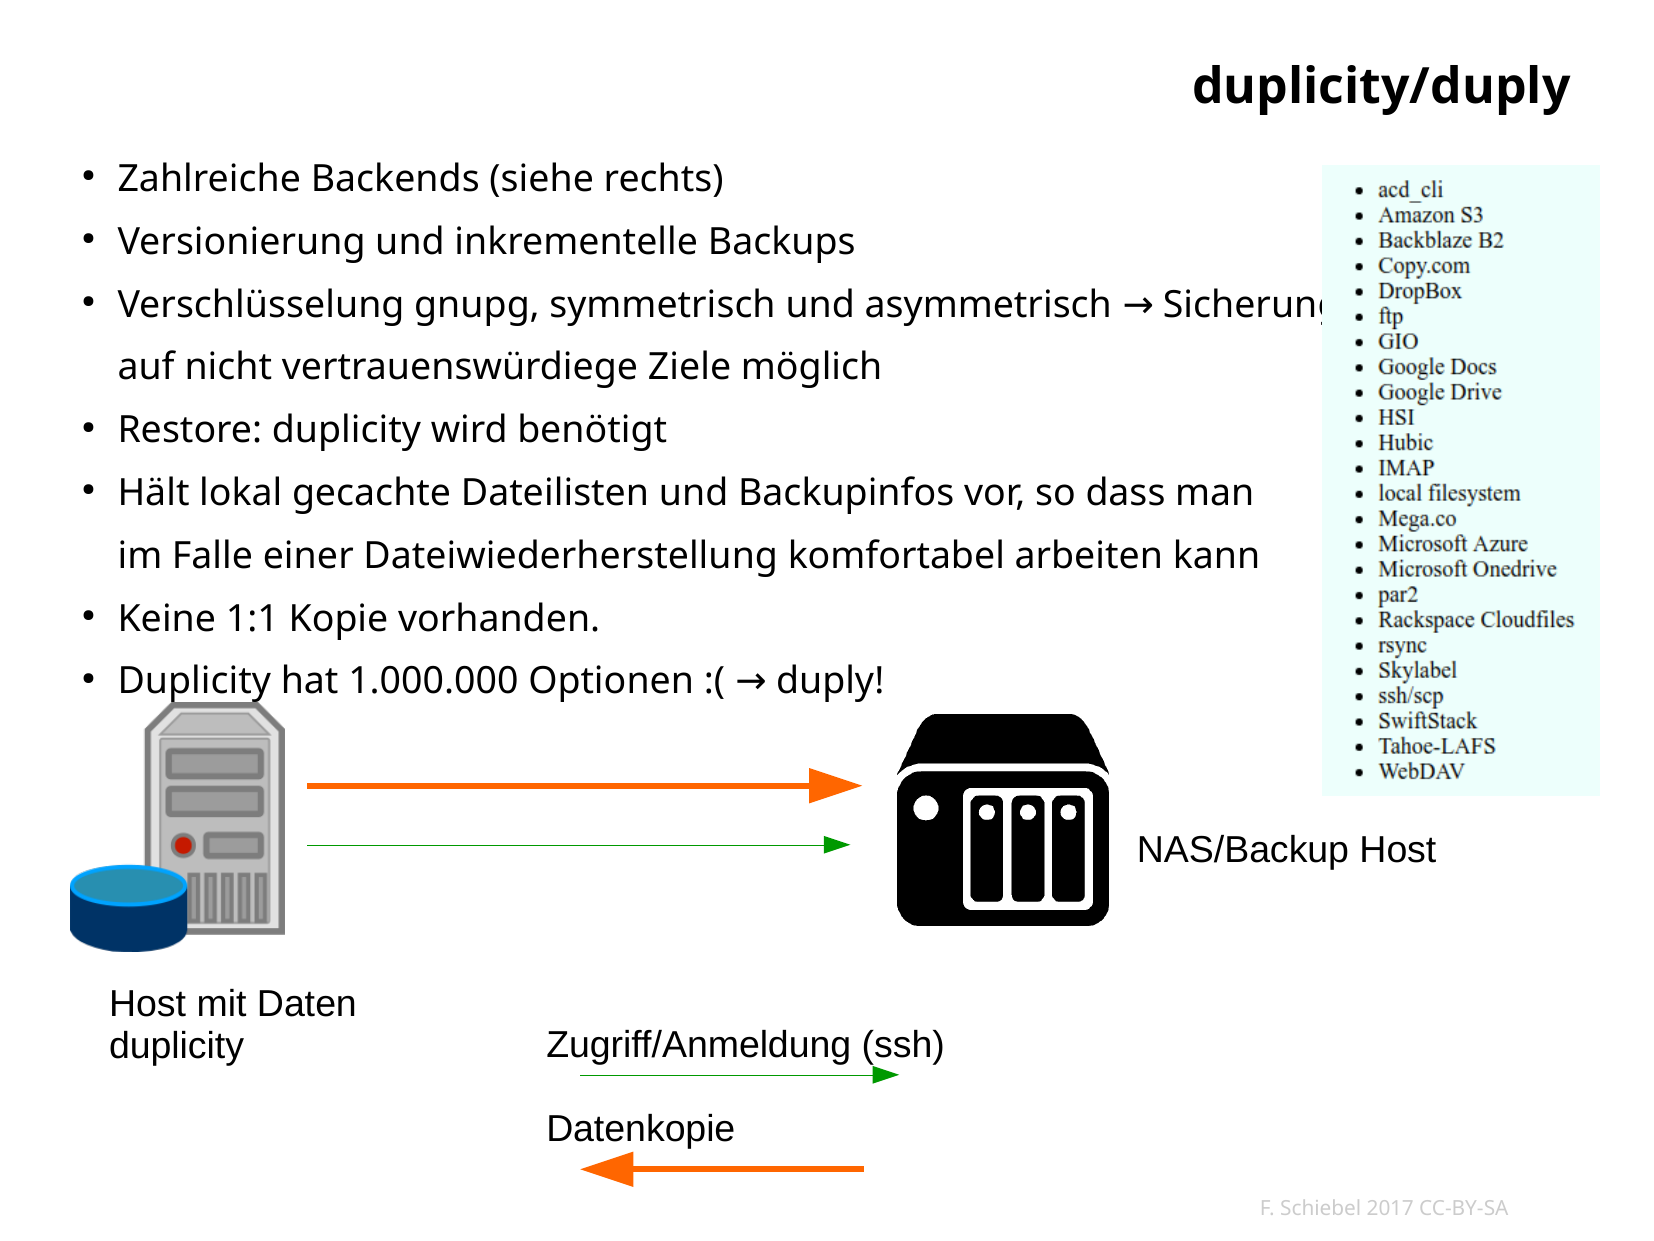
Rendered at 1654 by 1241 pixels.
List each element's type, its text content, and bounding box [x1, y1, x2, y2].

text_box Zugriff/Anmeldung (ssh) Datenkopie [531, 1015, 1052, 1199]
picture [897, 714, 1109, 926]
text_box Host mit Daten duplicity [94, 974, 390, 1074]
picture [1322, 165, 1600, 797]
text_box Zahlreiche Backends (siehe rechts) Versionierung und inkrementelle Backups Verschlüsselung gnupg, symmetrisch und asymmetrisch → Sicherungen auf nicht vertrauenswürdiege Ziele möglich Restore: duplicity wird benötigt Hält lokal gecachte Dateilisten und Backupinfos vor, so dass man im Falle einer Dateiwiederherstellung komfortabel arbeiten kann Keine 1:1 Kopie vorhanden. Duplicity hat 1.000.000 Optionen :( → duply! [67, 143, 1289, 780]
title duplicity/duply [82, 49, 1571, 119]
picture [70, 780, 285, 952]
text_box NAS/Backup Host [1122, 821, 1465, 881]
